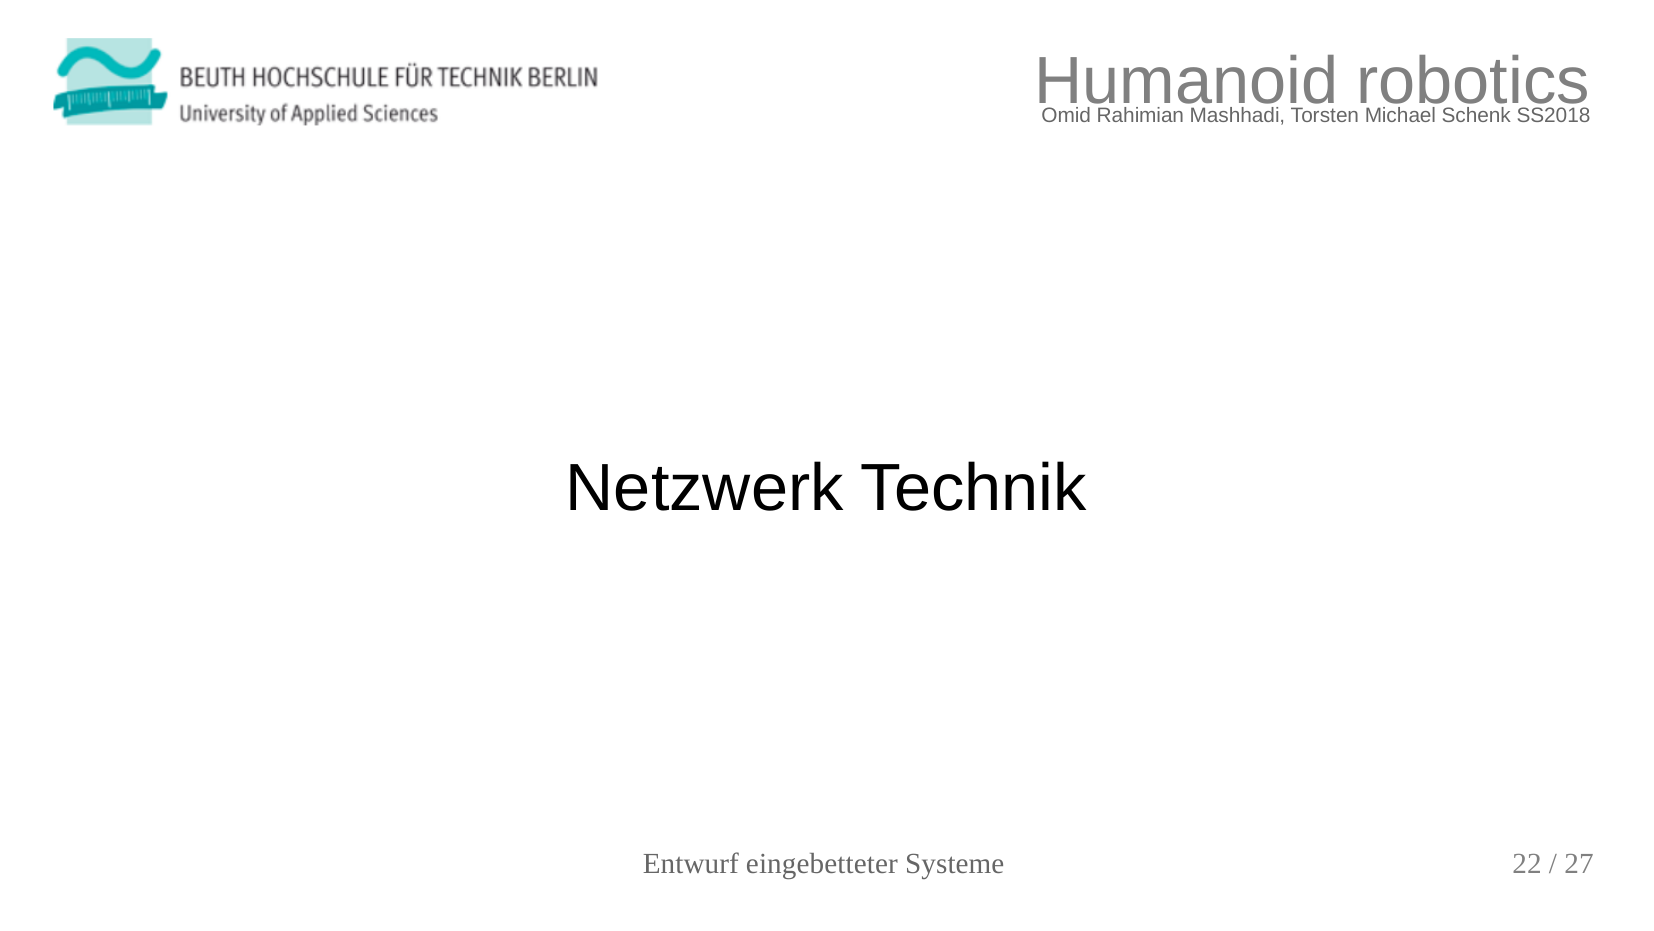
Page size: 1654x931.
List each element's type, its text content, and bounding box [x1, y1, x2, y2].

subtitle Netzwerk Technik [82, 217, 1571, 758]
title [82, 12, 1571, 217]
picture [15, 29, 661, 145]
text_box / 27 [1526, 840, 1632, 888]
text_box Omid Rahimian Mashhadi, Torsten Michael Schenk SS2018 [1026, 96, 1611, 151]
text_box Humanoid robotics [1020, 35, 1642, 126]
